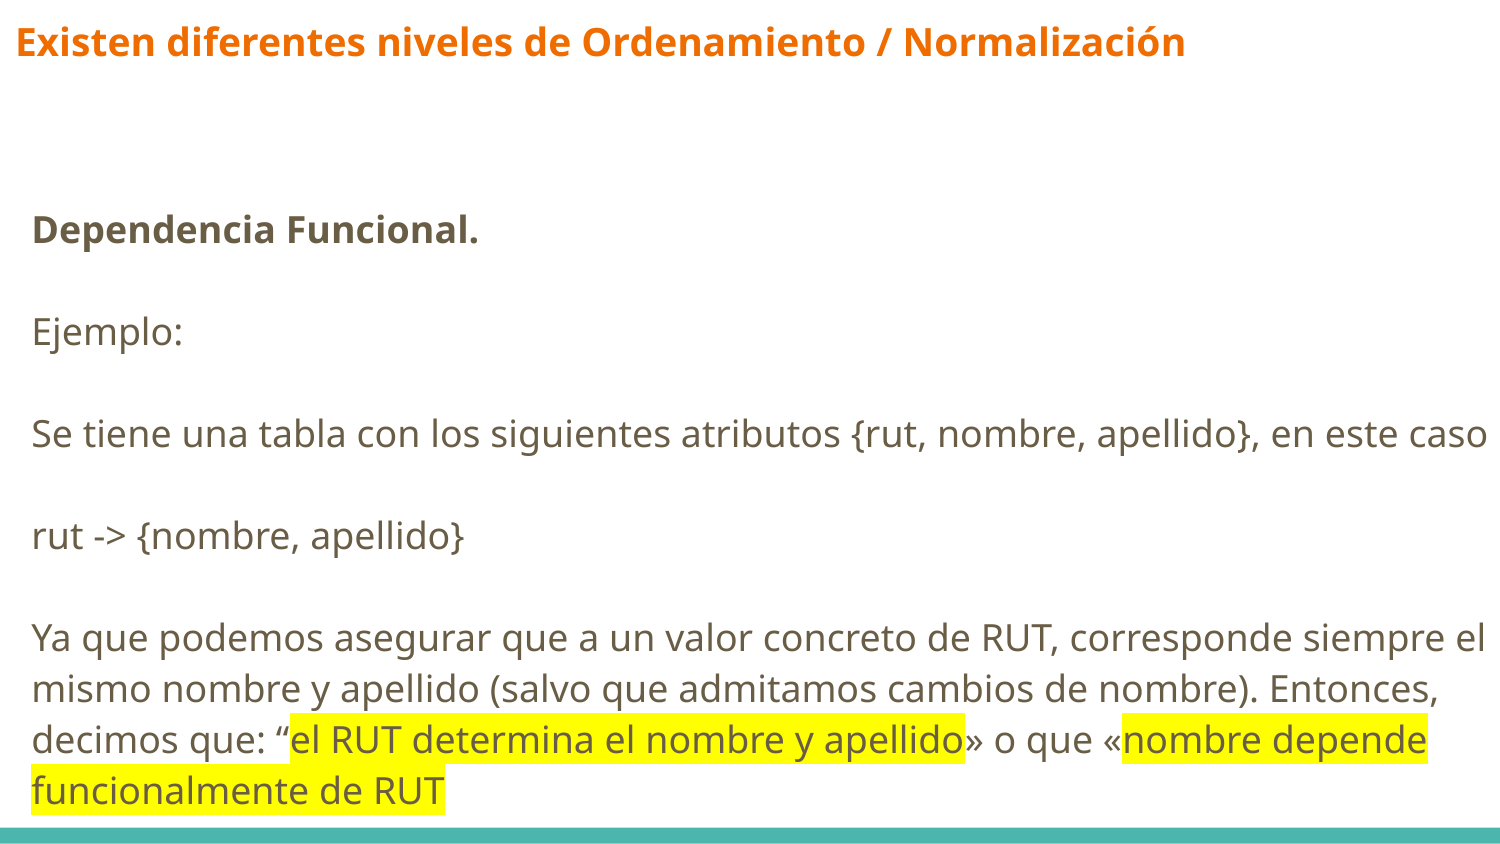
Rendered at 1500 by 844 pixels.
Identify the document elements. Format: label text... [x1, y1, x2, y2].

title Existen diferentes niveles de Ordenamiento / Normalización [0, 0, 1398, 116]
text_box Dependencia Funcional. Ejemplo: Se tiene una tabla con los siguientes atributos {rut, nombre, apellido}, en este caso rut -> {nombre, apellido} Ya que podemos asegurar que a un valor concreto de RUT, corresponde siempre el mismo nombre y apellido (salvo que admitamos cambios de nombre). Entonces, decimos que: “el RUT determina el nombre y apellido» o que «nombre depende funcionalmente de RUT [16, 195, 1500, 823]
